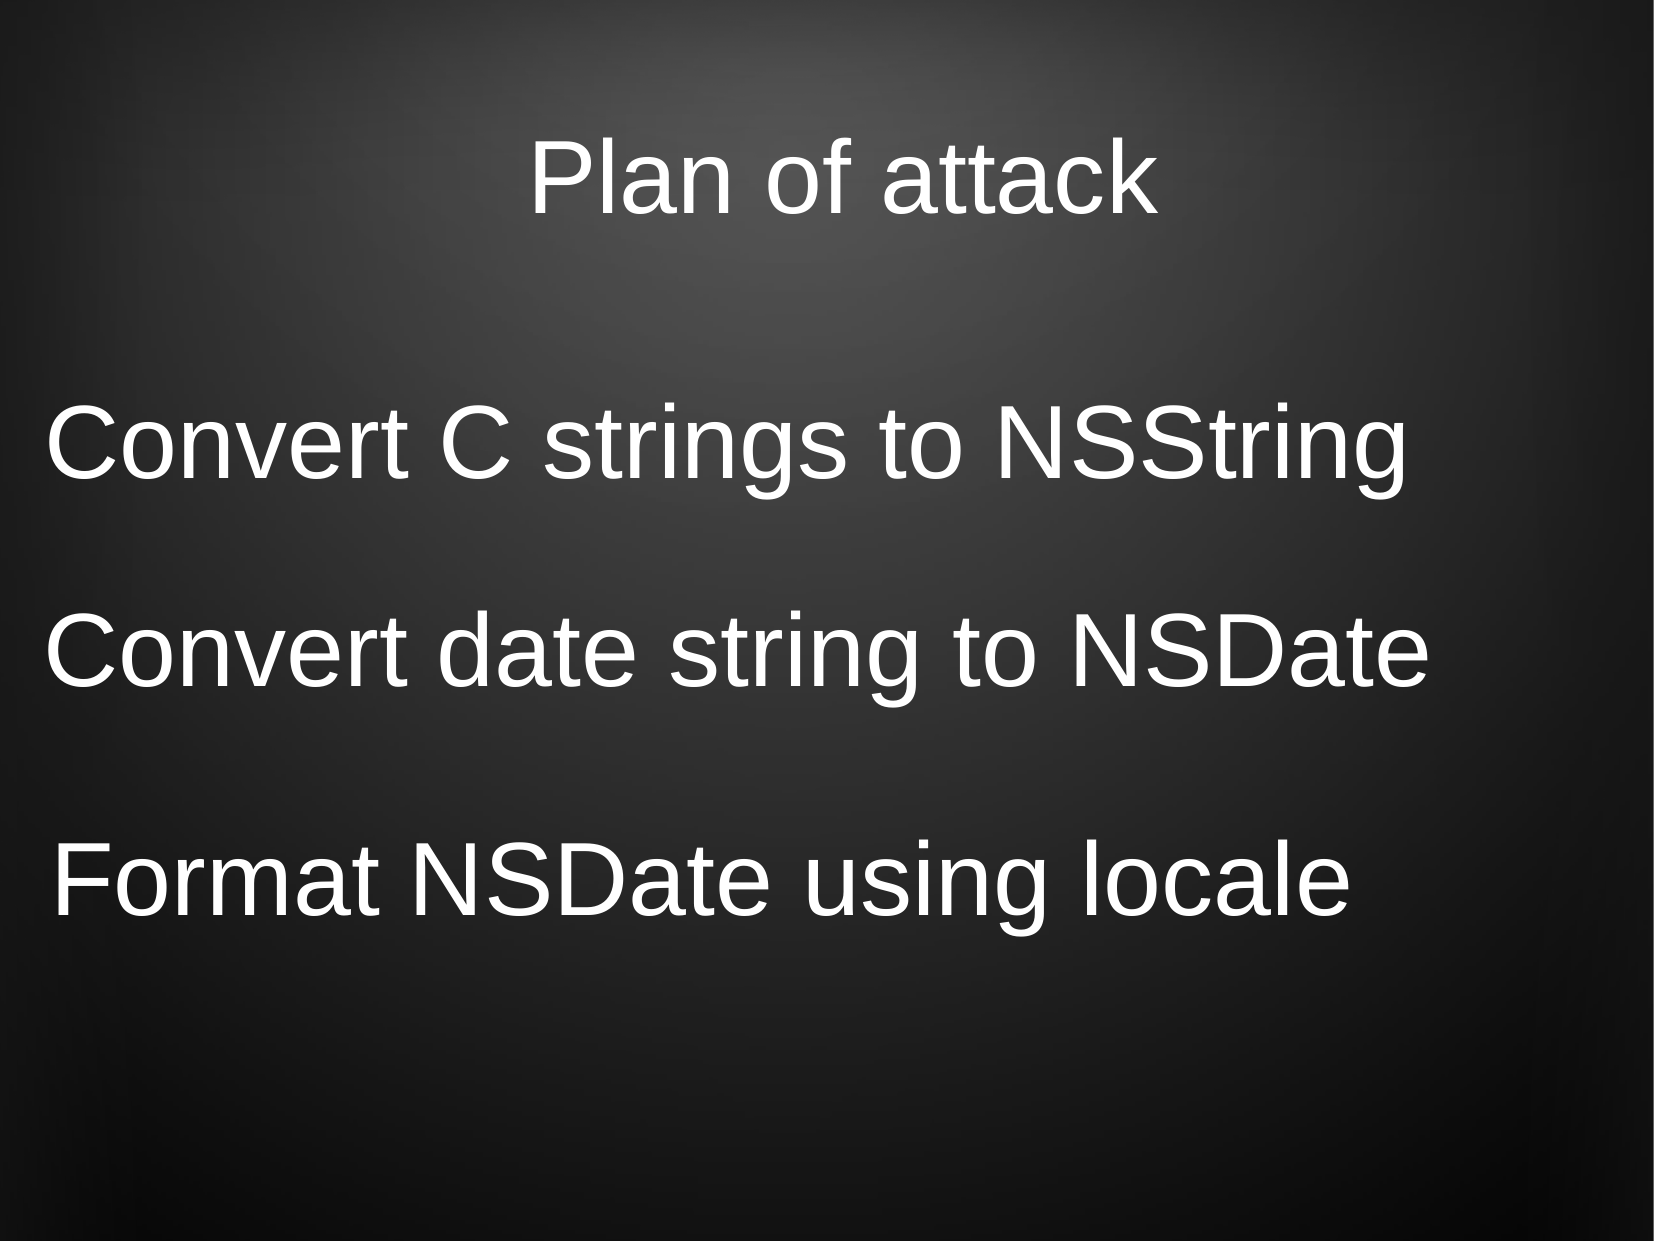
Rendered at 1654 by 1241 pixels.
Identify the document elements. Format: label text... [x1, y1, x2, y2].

text_box Convert C strings to NSString [29, 376, 1447, 508]
text_box Plan of attack [146, 112, 1541, 244]
text_box Convert date string to NSDate [28, 584, 1612, 716]
text_box Format NSDate using locale [35, 813, 1619, 945]
picture [0, 0, 1654, 1241]
